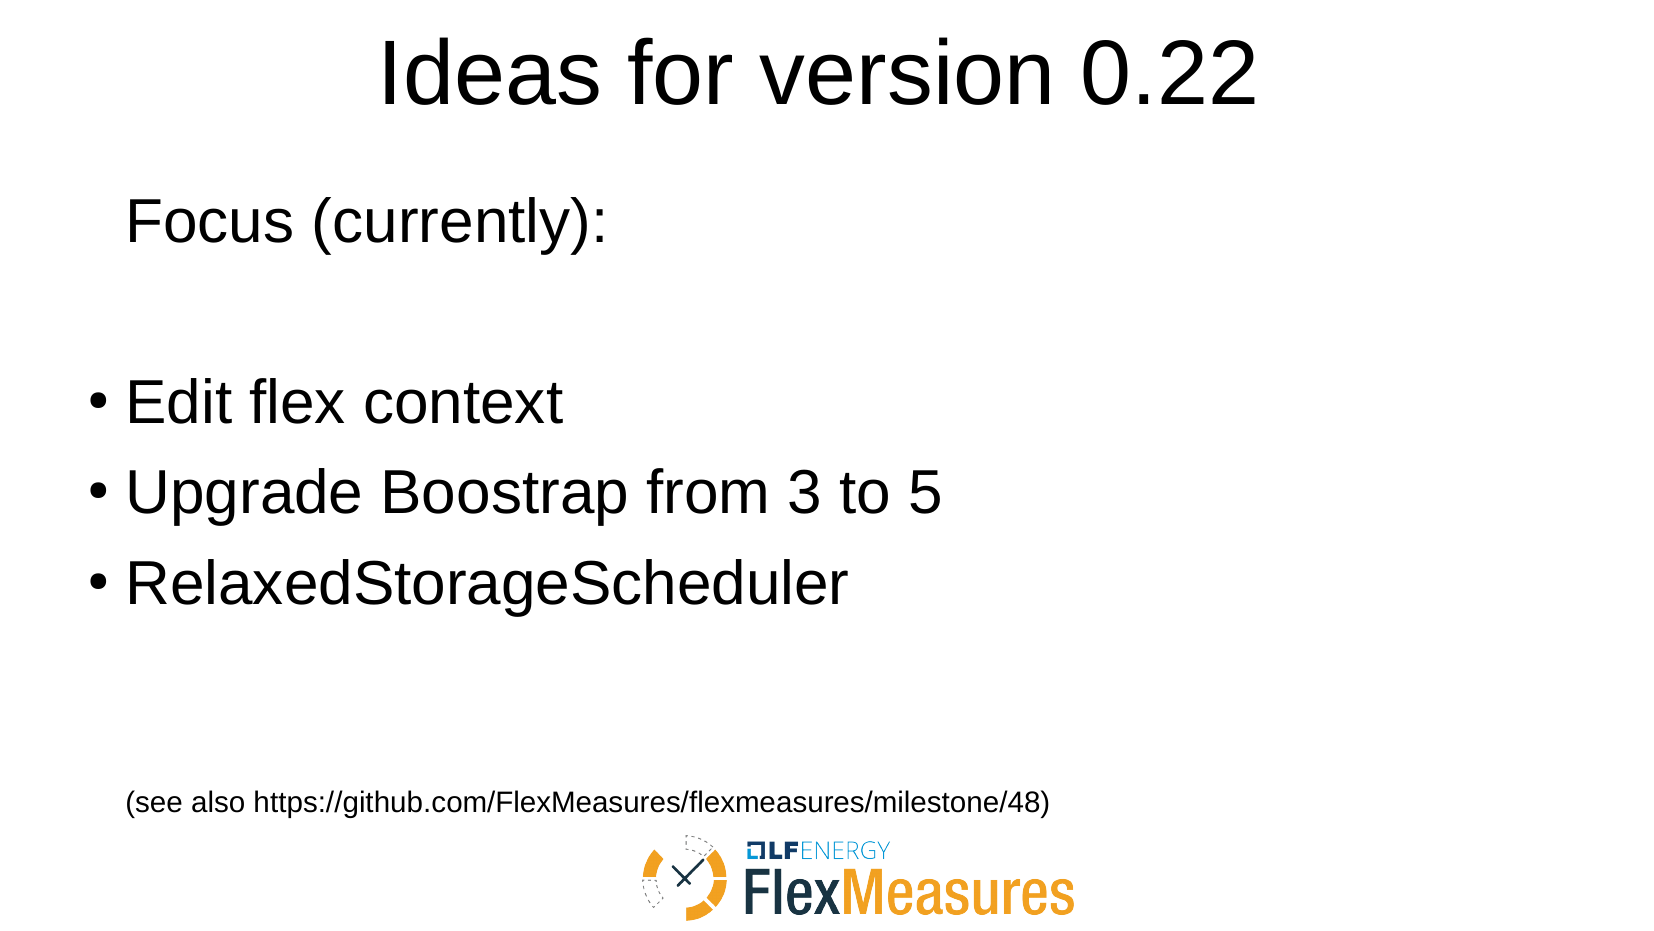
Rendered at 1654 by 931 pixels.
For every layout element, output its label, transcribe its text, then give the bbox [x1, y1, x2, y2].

picture [642, 835, 1074, 921]
list Focus (currently): Edit flex context Upgrade Boostrap from 3 to 5 RelaxedStorageScheduler (see also https://github.com/FlexMeasures/flexmeasures/milestone/48) [75, 112, 1654, 826]
title Ideas for version 0.22 [75, 0, 1564, 112]
